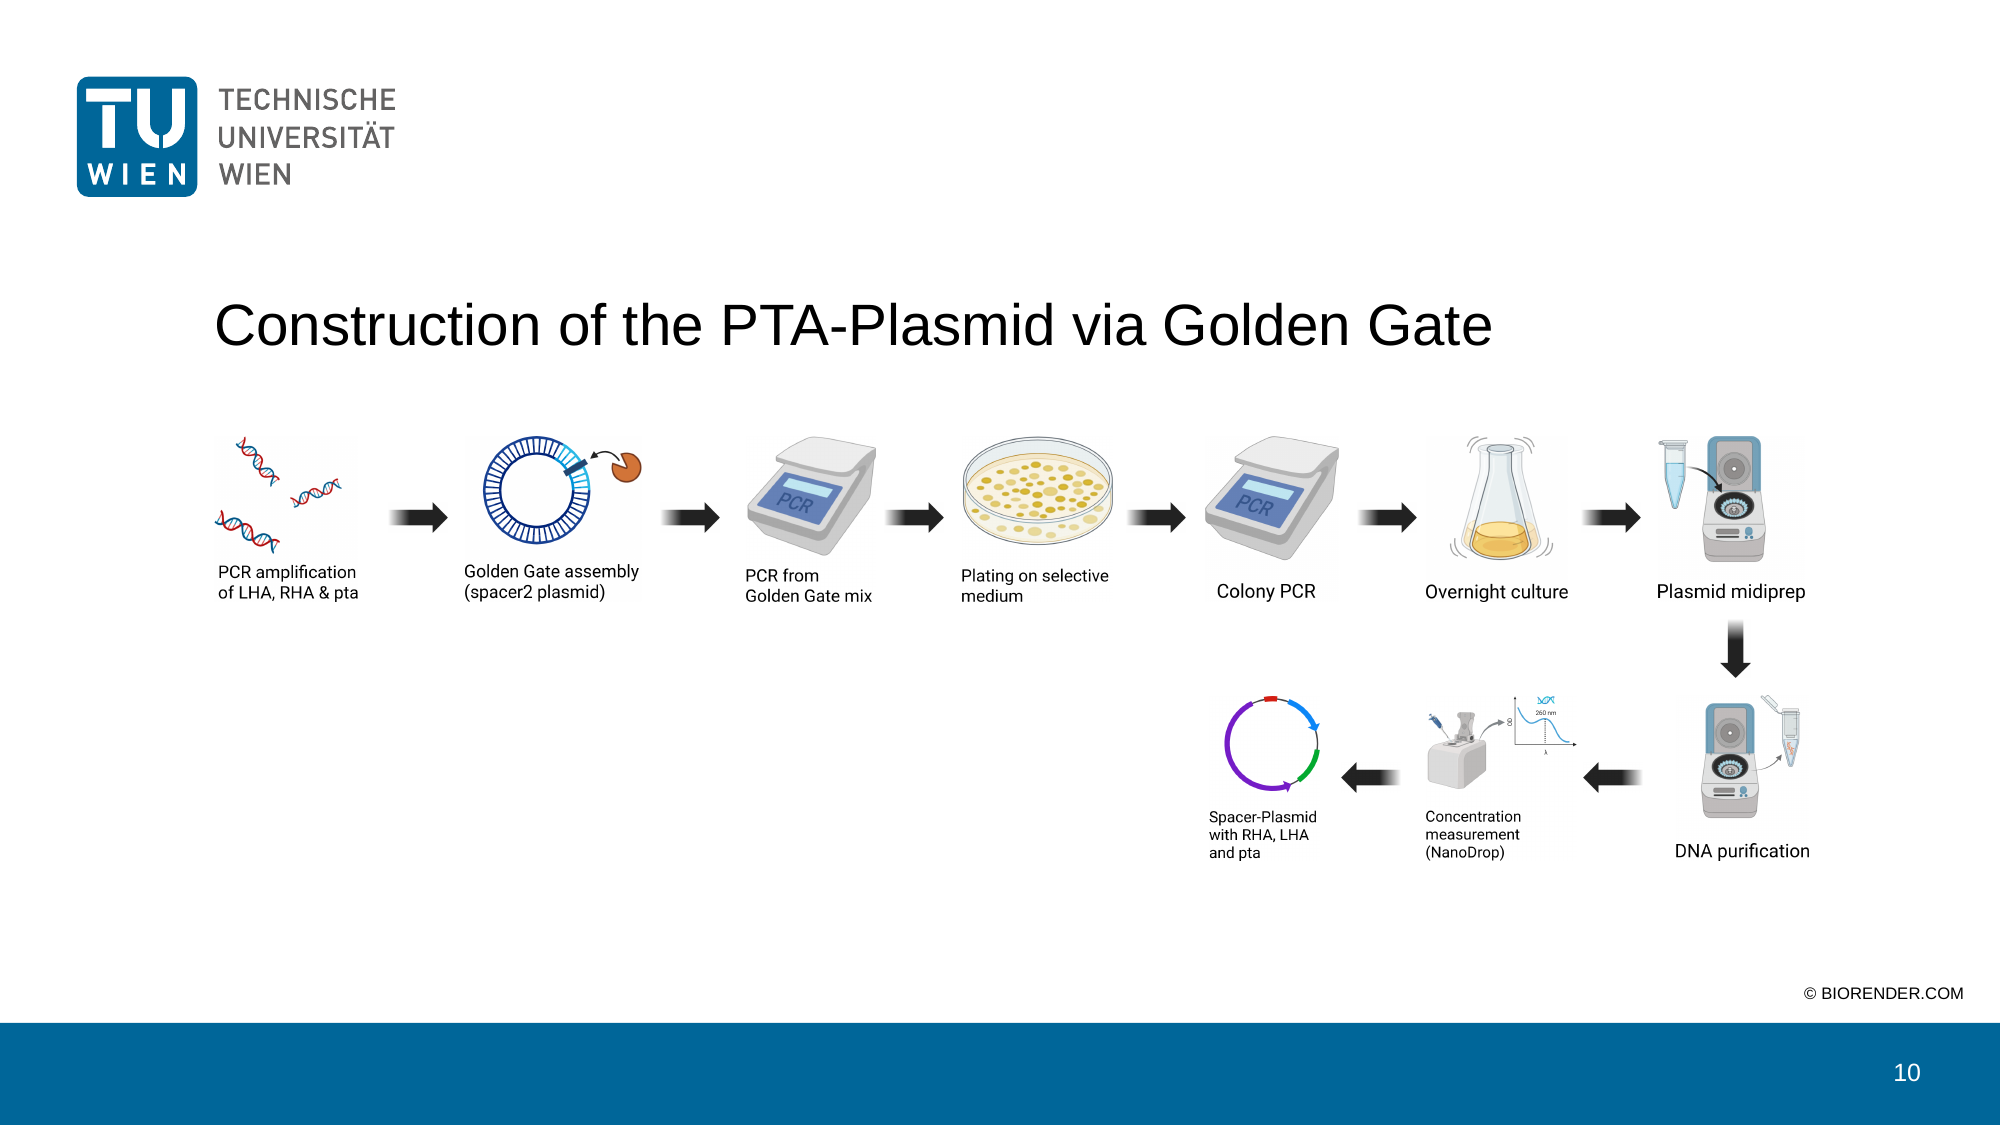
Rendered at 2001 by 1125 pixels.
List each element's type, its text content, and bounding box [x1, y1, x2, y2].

picture [1126, 502, 1186, 533]
picture [465, 436, 642, 602]
picture [1720, 619, 1751, 679]
picture [1341, 762, 1401, 793]
picture [1658, 436, 1805, 602]
picture [1357, 502, 1417, 533]
picture [214, 436, 358, 602]
picture [1583, 762, 1643, 793]
picture [962, 436, 1113, 602]
picture [1205, 436, 1339, 602]
picture [660, 502, 720, 533]
picture [884, 502, 944, 533]
picture [1581, 502, 1641, 533]
picture [1676, 695, 1809, 861]
picture [746, 436, 876, 602]
title Construction of the PTA-Plasmid via Golden Gate [214, 254, 1922, 391]
picture [1426, 436, 1568, 602]
picture [388, 502, 448, 533]
picture [1426, 696, 1577, 862]
picture [1209, 696, 1320, 862]
text_box © Biorender.com [1804, 998, 1991, 1003]
